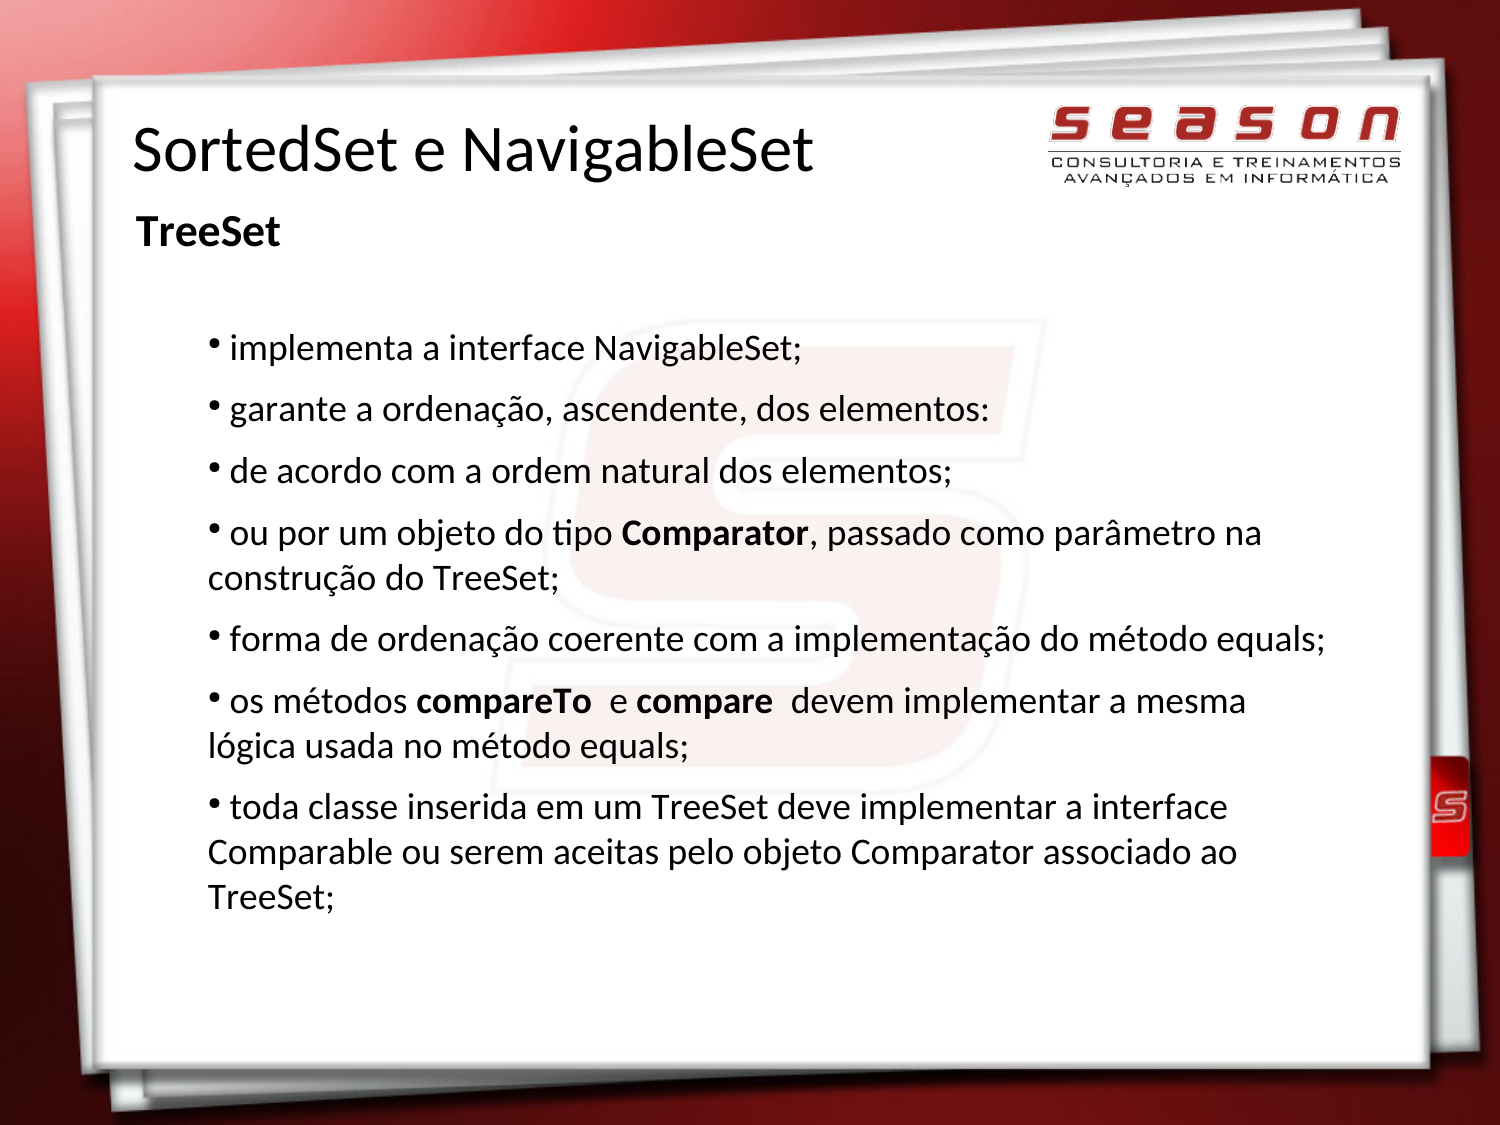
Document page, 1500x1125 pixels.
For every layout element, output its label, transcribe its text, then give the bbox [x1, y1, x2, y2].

text_box TreeSet [135, 200, 1246, 256]
text_box implementa a interface NavigableSet; garante a ordenação, ascendente, dos elementos: de acordo com a ordem natural dos elementos; ou por um objeto do tipo Comparator, passado como parâmetro na construção do TreeSet; forma de ordenação coerente com a implementação do método equals; os métodos compareTo e compare devem implementar a mesma lógica usada no método equals; toda classe inserida em um TreeSet deve implementar a interface Comparable ou serem aceitas pelo objeto Comparator associado ao TreeSet; [207, 300, 1328, 941]
title SortedSet e NavigableSet [118, 33, 1394, 257]
picture [0, 0, 1500, 1125]
